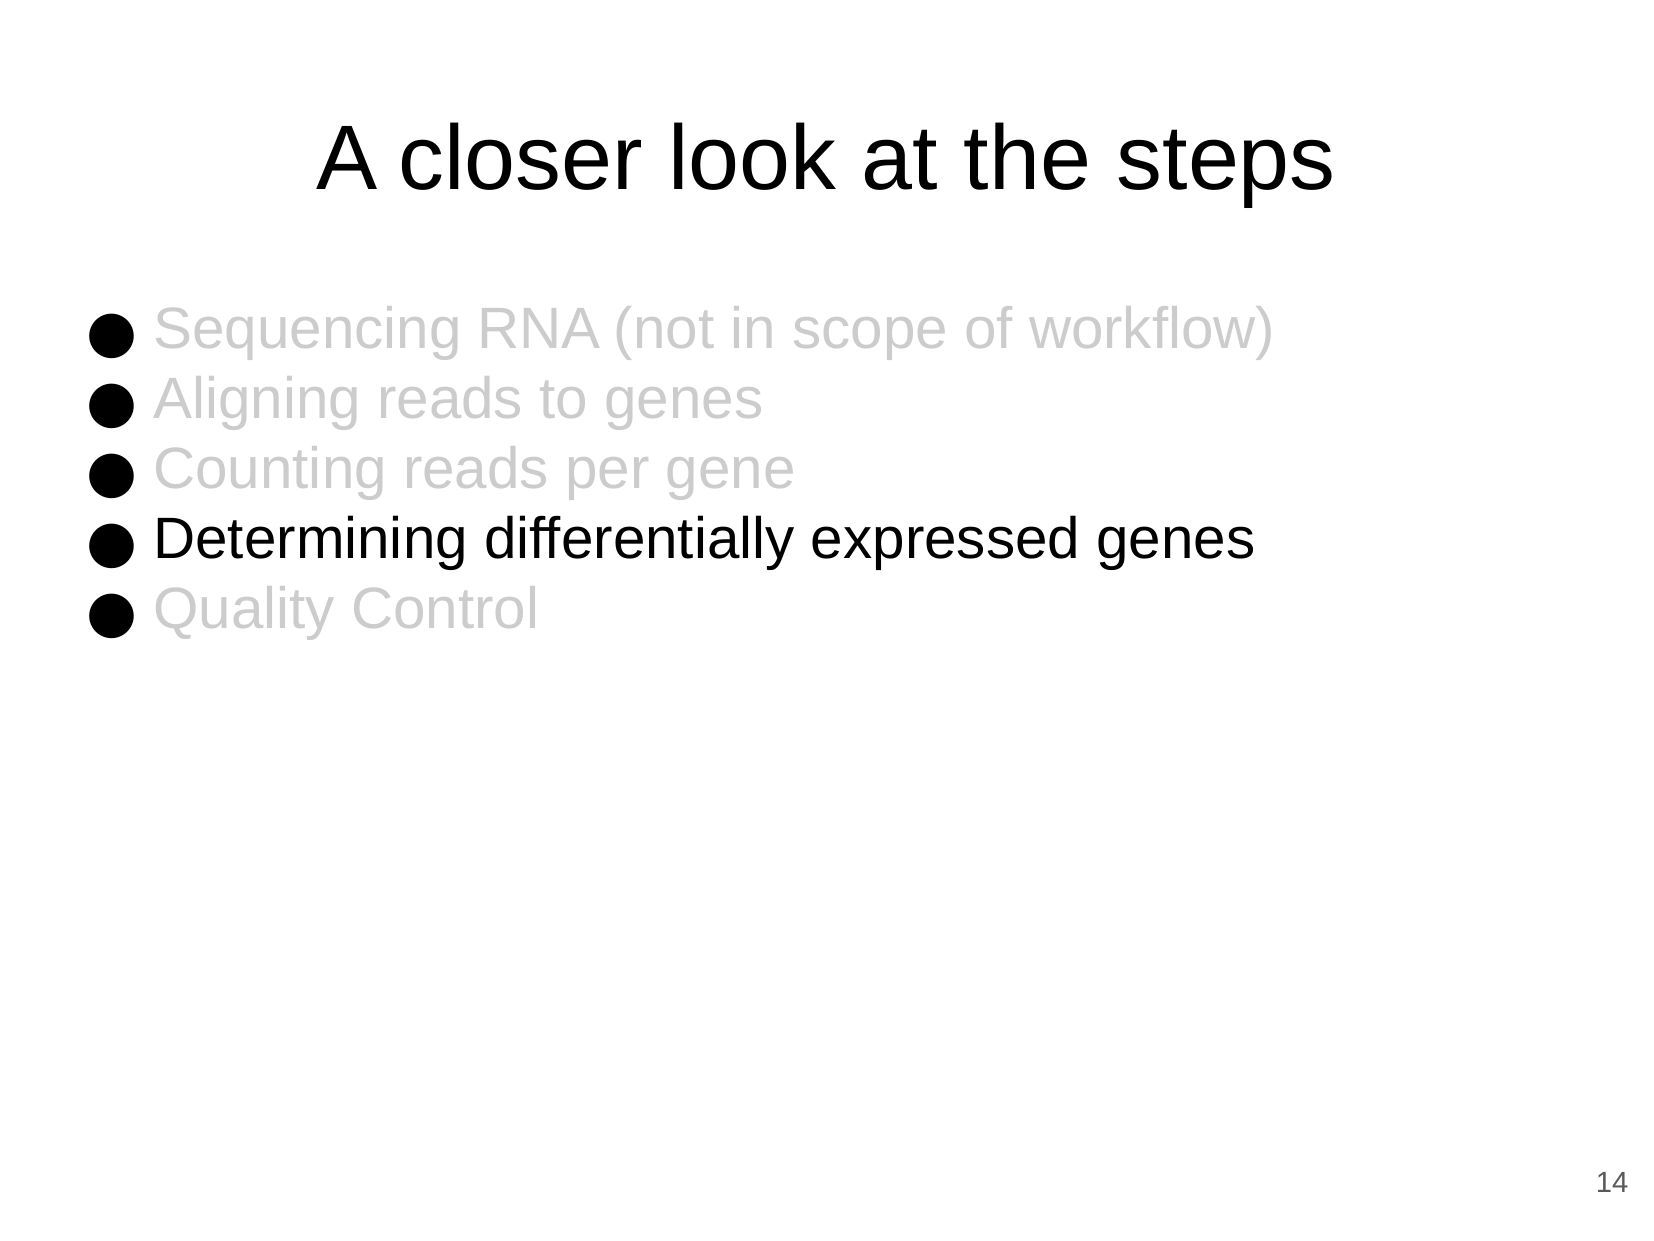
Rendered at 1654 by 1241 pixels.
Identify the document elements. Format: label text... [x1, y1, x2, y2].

slide_number <number> [1547, 1145, 1647, 1241]
text_box A closer look at the steps [82, 49, 1571, 257]
text_box Sequencing RNA (not in scope of workflow) Aligning reads to genes Counting reads per gene Determining differentially expressed genes Quality Control [82, 290, 1571, 1010]
